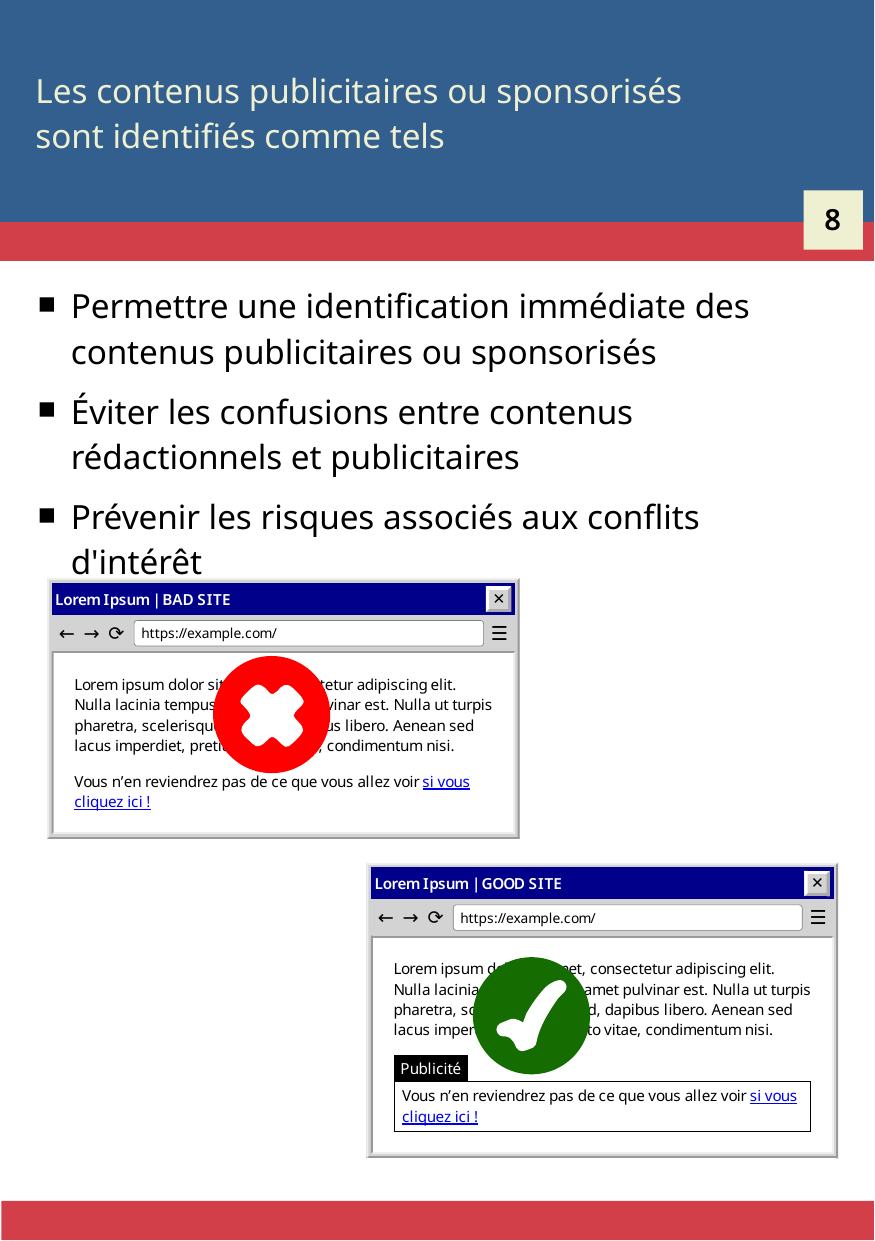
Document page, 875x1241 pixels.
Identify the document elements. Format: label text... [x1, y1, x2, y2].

text_box 8 [803, 188, 863, 249]
title Les contenus publicitaires ou sponsorisés sont identifiés comme tels [35, 13, 839, 213]
picture [47, 578, 520, 839]
list Permettre une identification immédiate des contenus publicitaires ou sponsorisés Éviter les confusions entre contenus rédactionnels et publicitaires Prévenir les risques associés aux conflits d'intérêt [23, 283, 839, 1111]
picture [366, 862, 839, 1159]
